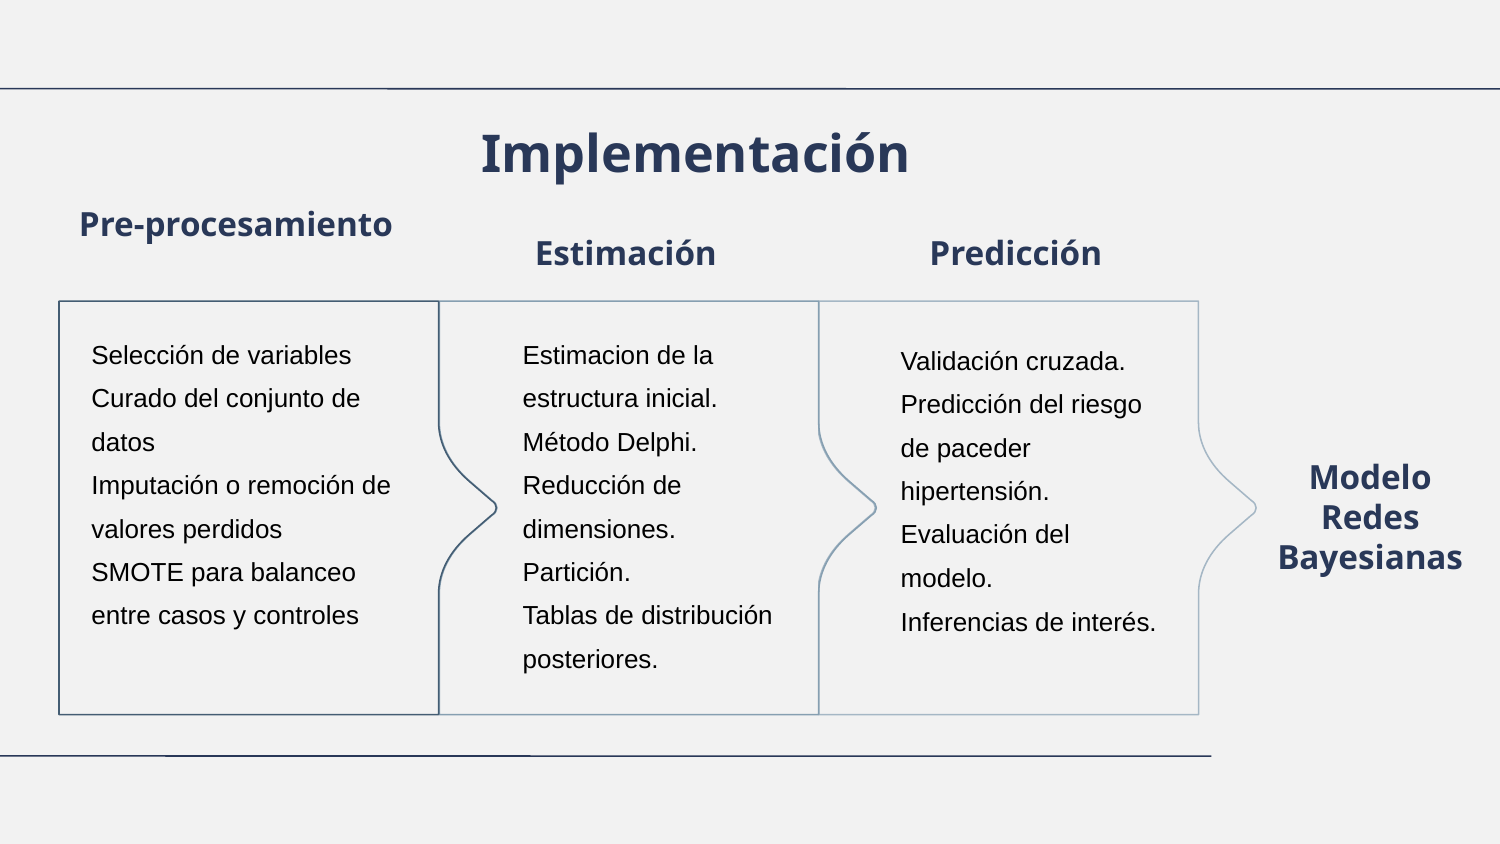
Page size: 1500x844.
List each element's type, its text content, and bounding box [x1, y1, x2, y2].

text_box Estimacion de la estructura inicial. Método Delphi. Reducción de dimensiones. Partición. Tablas de distribución posteriores. [507, 318, 819, 725]
title Modelo Redes Bayesianas [1187, 441, 1500, 532]
title Predicción [832, 217, 1199, 308]
title Pre-procesamiento [53, 187, 420, 278]
text_box Validación cruzada. Predicción del riesgo de paceder hipertensión. Evaluación del modelo. Inferencias de interés. [885, 324, 1182, 844]
title Estimación [442, 231, 810, 308]
title Implementación [394, 105, 999, 231]
text_box Selección de variables Curado del conjunto de datos Imputación o remoción de valores perdidos SMOTE para balanceo entre casos y controles [76, 318, 428, 745]
